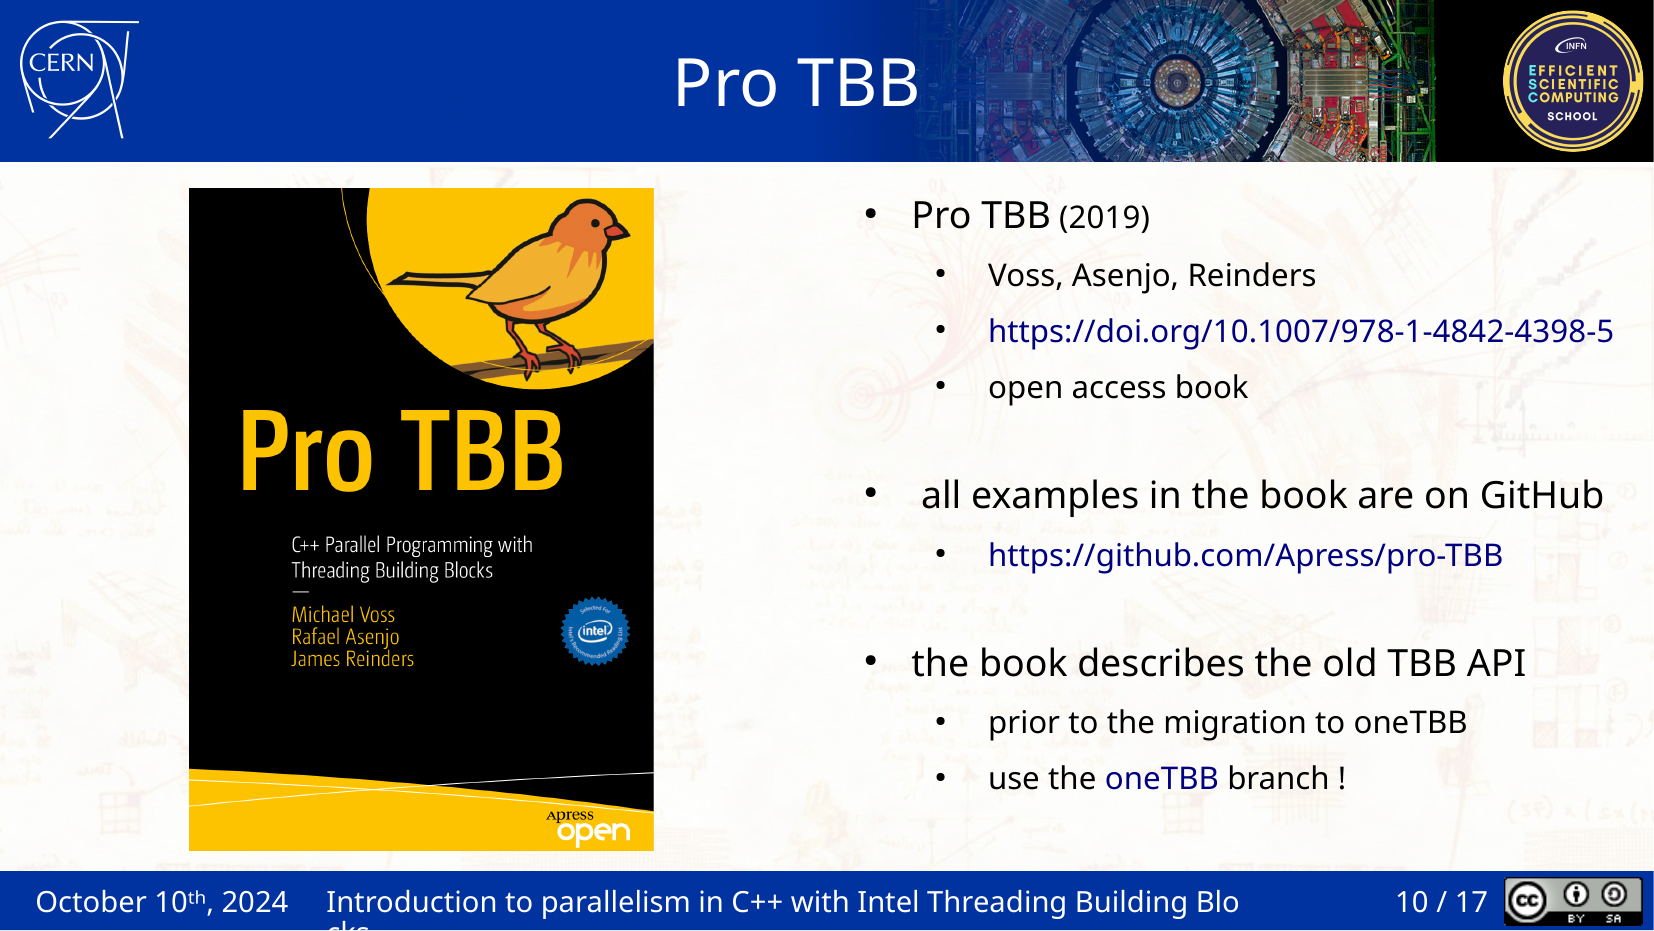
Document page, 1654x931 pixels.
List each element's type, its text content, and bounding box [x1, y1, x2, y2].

picture [1430, 0, 1654, 162]
picture [90, 188, 753, 851]
picture [1504, 877, 1643, 926]
list Pro TBB (2019) Voss, Asenjo, Reinders https://doi.org/10.1007/978-1-4842-4398-5 open access book all examples in the book are on GitHub https://github.com/Apress/pro-TBB the book describes the old TBB API prior to the migration to oneTBB use the oneTBB branch ! [846, 188, 1619, 851]
picture [0, 0, 165, 162]
title Pro TBB [165, 0, 1430, 162]
